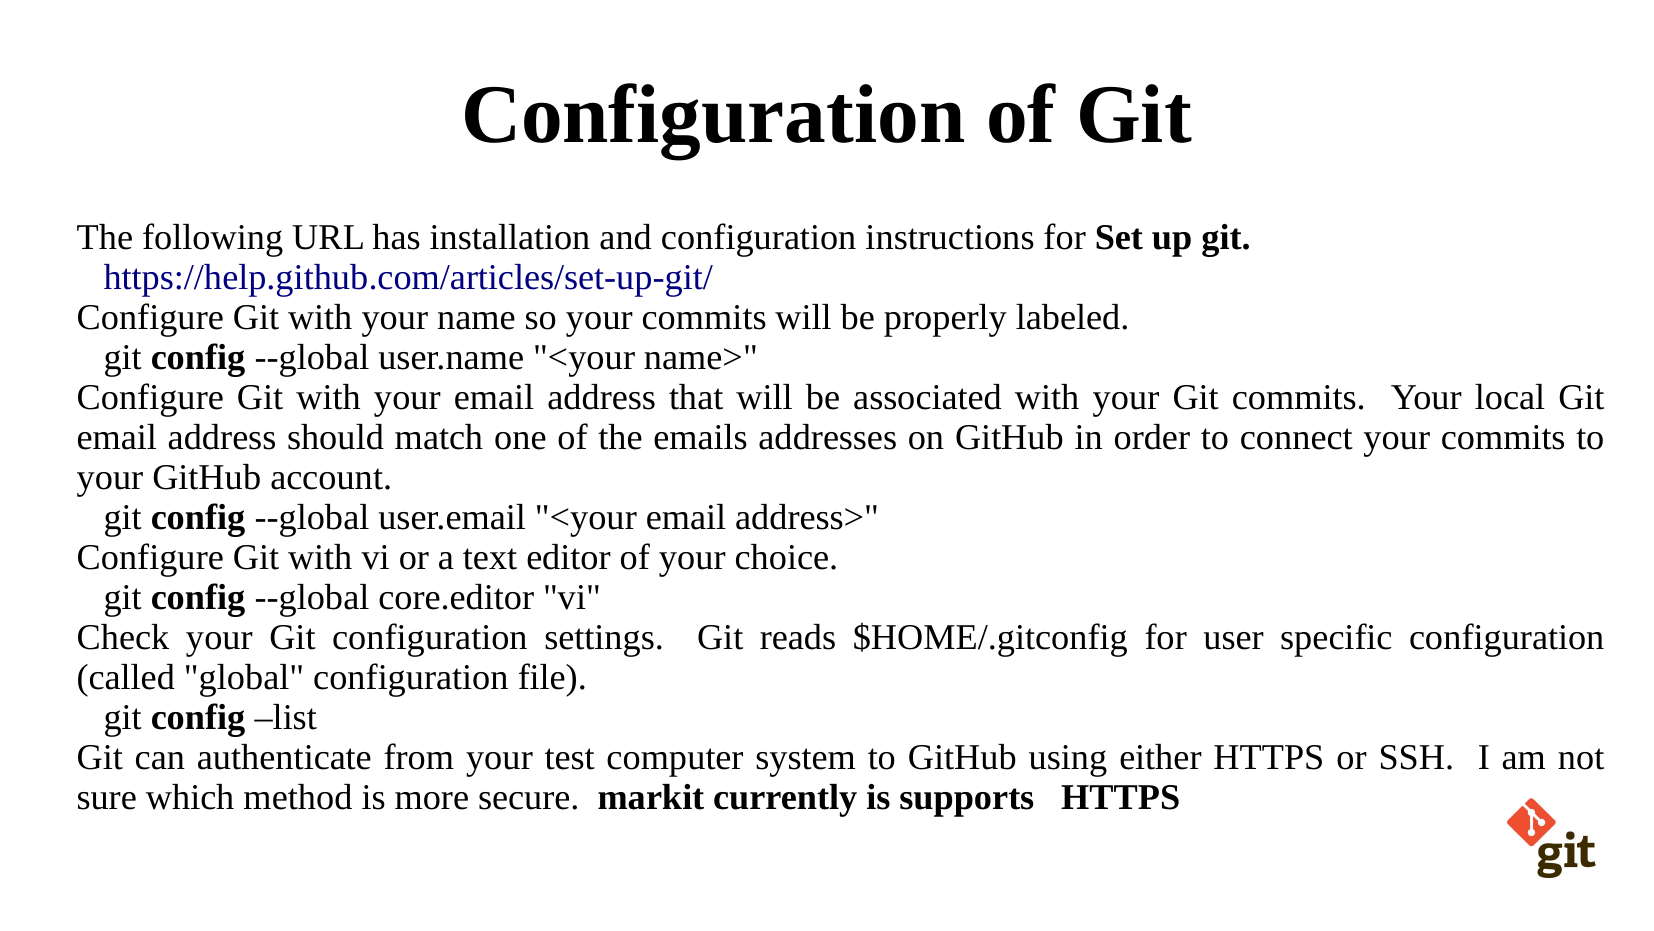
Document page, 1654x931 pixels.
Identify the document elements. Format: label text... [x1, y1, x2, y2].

list The following URL has installation and configuration instructions for Set up git. https://help.github.com/articles/set-up-git/ Configure Git with your name so your commits will be properly labeled. git config --global user.name "<your name>" Configure Git with your email address that will be associated with your Git commits. Your local Git email address should match one of the emails addresses on GitHub in order to connect your commits to your GitHub account. git config --global user.email "<your email address>" Configure Git with vi or a text editor of your choice. git config --global core.editor "vi" Check your Git configuration settings. Git reads $HOME/.gitconfig for user specific configuration (called "global" configuration file). git config –list Git can authenticate from your test computer system to GitHub using either HTTPS or SSH. I am not sure which method is more secure. markit currently is supports HTTPS [15, 217, 1606, 826]
title Configuration of Git [82, 37, 1571, 193]
picture [1497, 789, 1606, 886]
